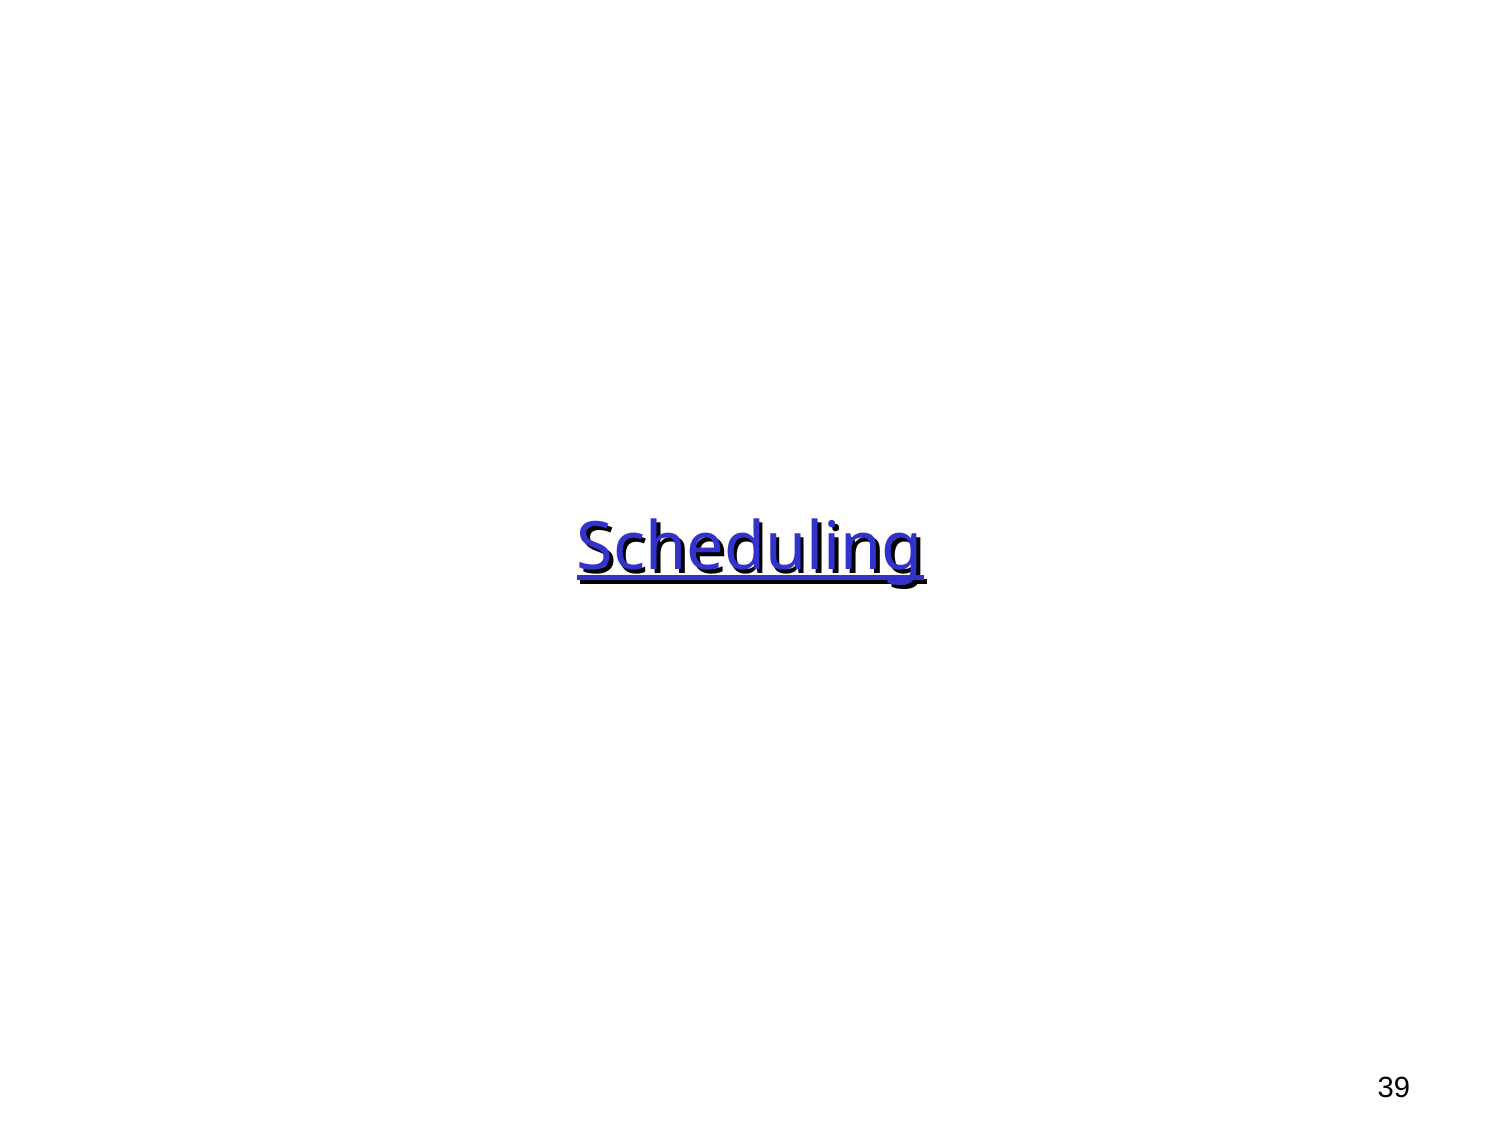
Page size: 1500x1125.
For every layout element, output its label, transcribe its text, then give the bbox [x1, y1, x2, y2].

title Scheduling [112, 349, 1388, 591]
